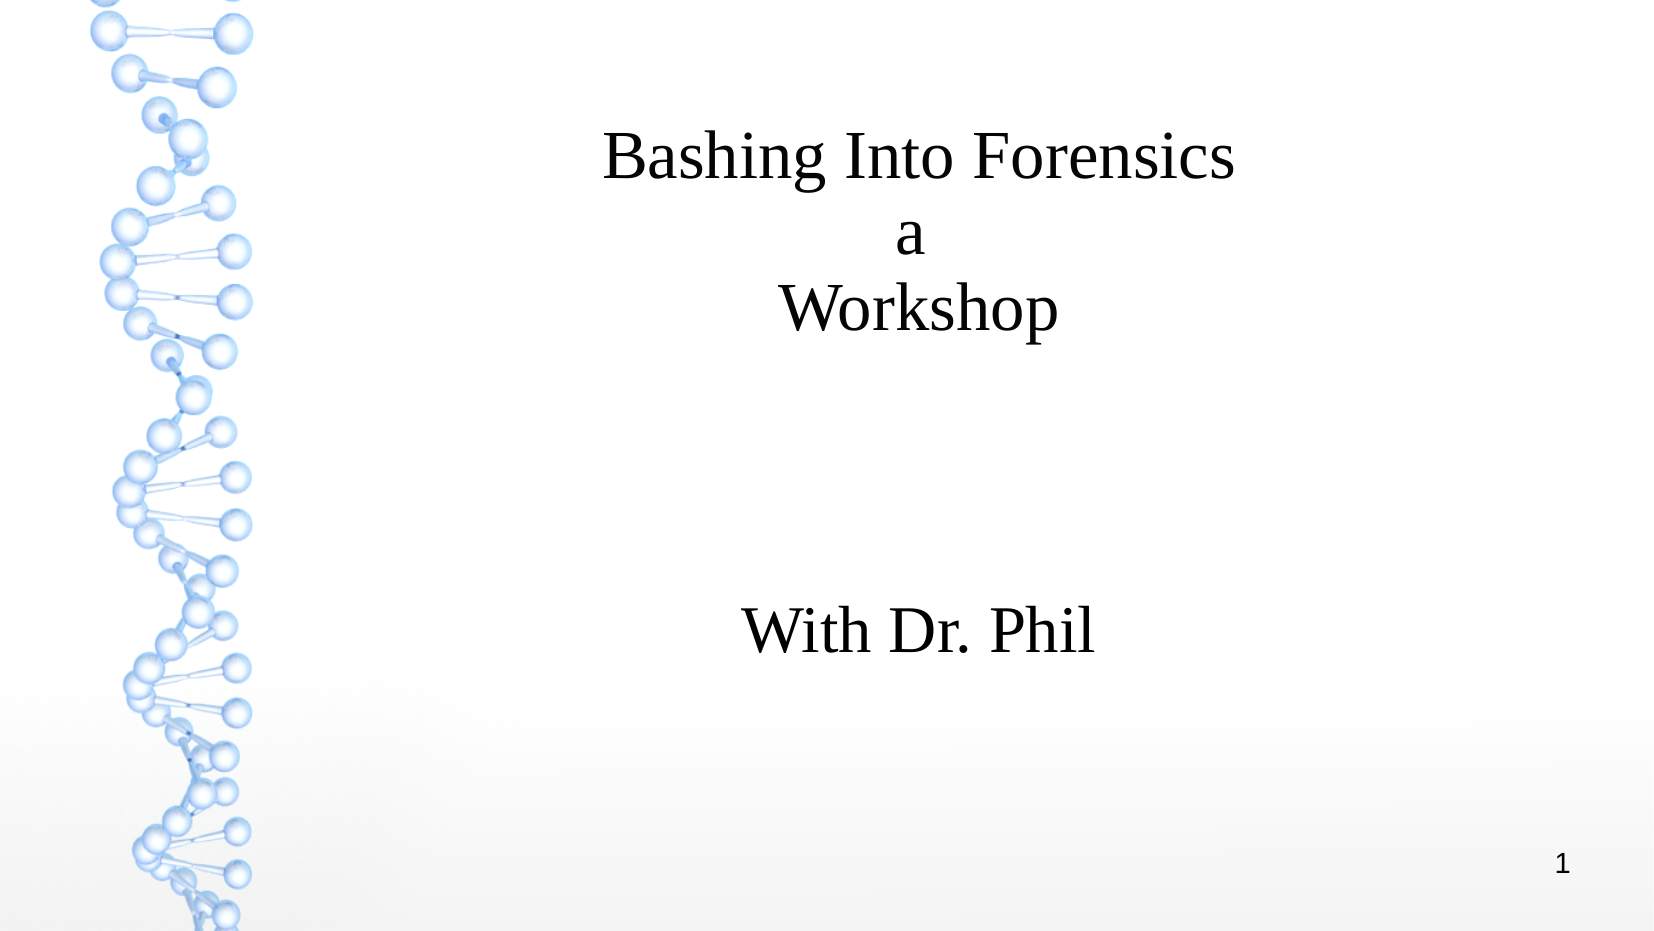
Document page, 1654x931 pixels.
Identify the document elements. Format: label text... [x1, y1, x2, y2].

title Bashing Into Forensics a Workshop [255, 116, 1584, 346]
picture [0, 0, 1654, 931]
subtitle With Dr. Phil [255, 360, 1584, 901]
